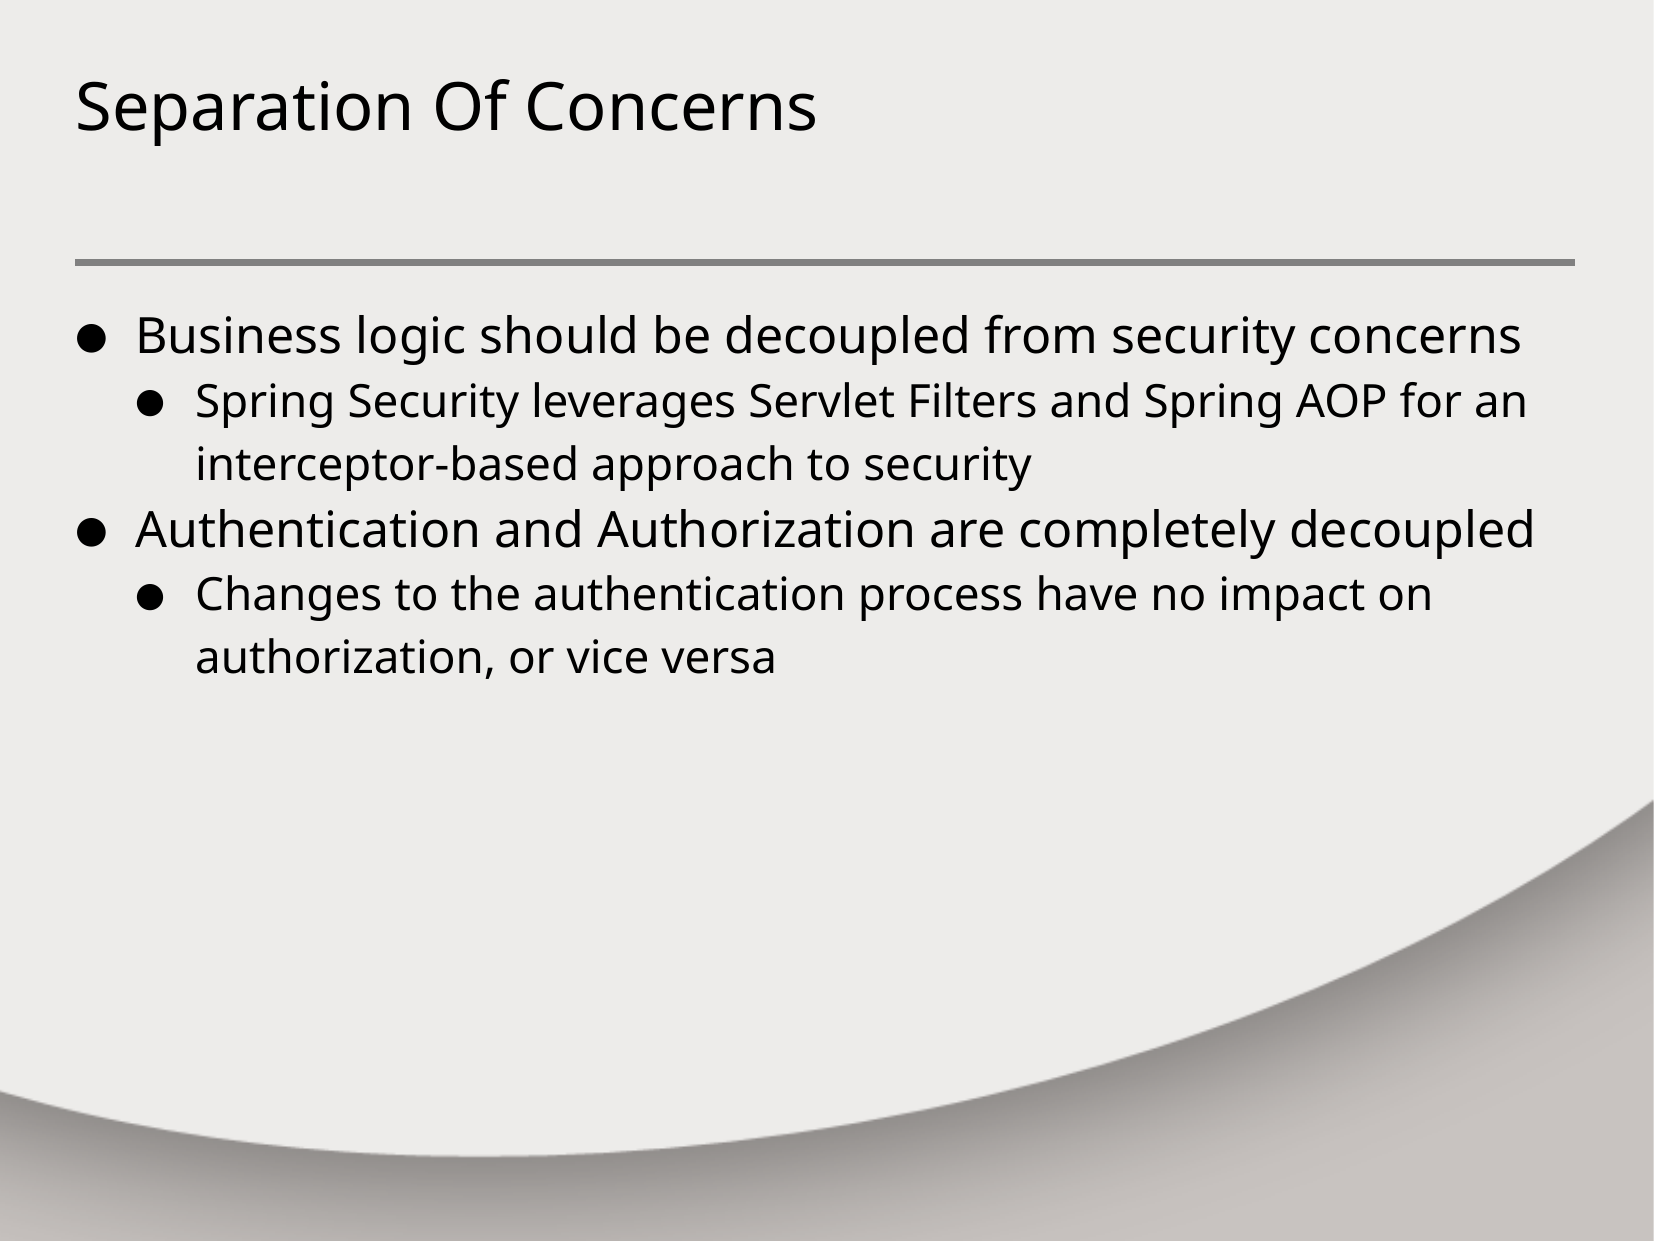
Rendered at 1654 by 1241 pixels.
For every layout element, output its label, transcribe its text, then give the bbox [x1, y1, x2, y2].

picture [0, 0, 1654, 1241]
title Separation Of Concerns [75, 75, 1576, 226]
list Business logic should be decoupled from security concerns Spring Security leverages Servlet Filters and Spring AOP for an interceptor-based approach to security Authentication and Authorization are completely decoupled Changes to the authentication process have no impact on authorization, or vice versa [75, 300, 1576, 1163]
